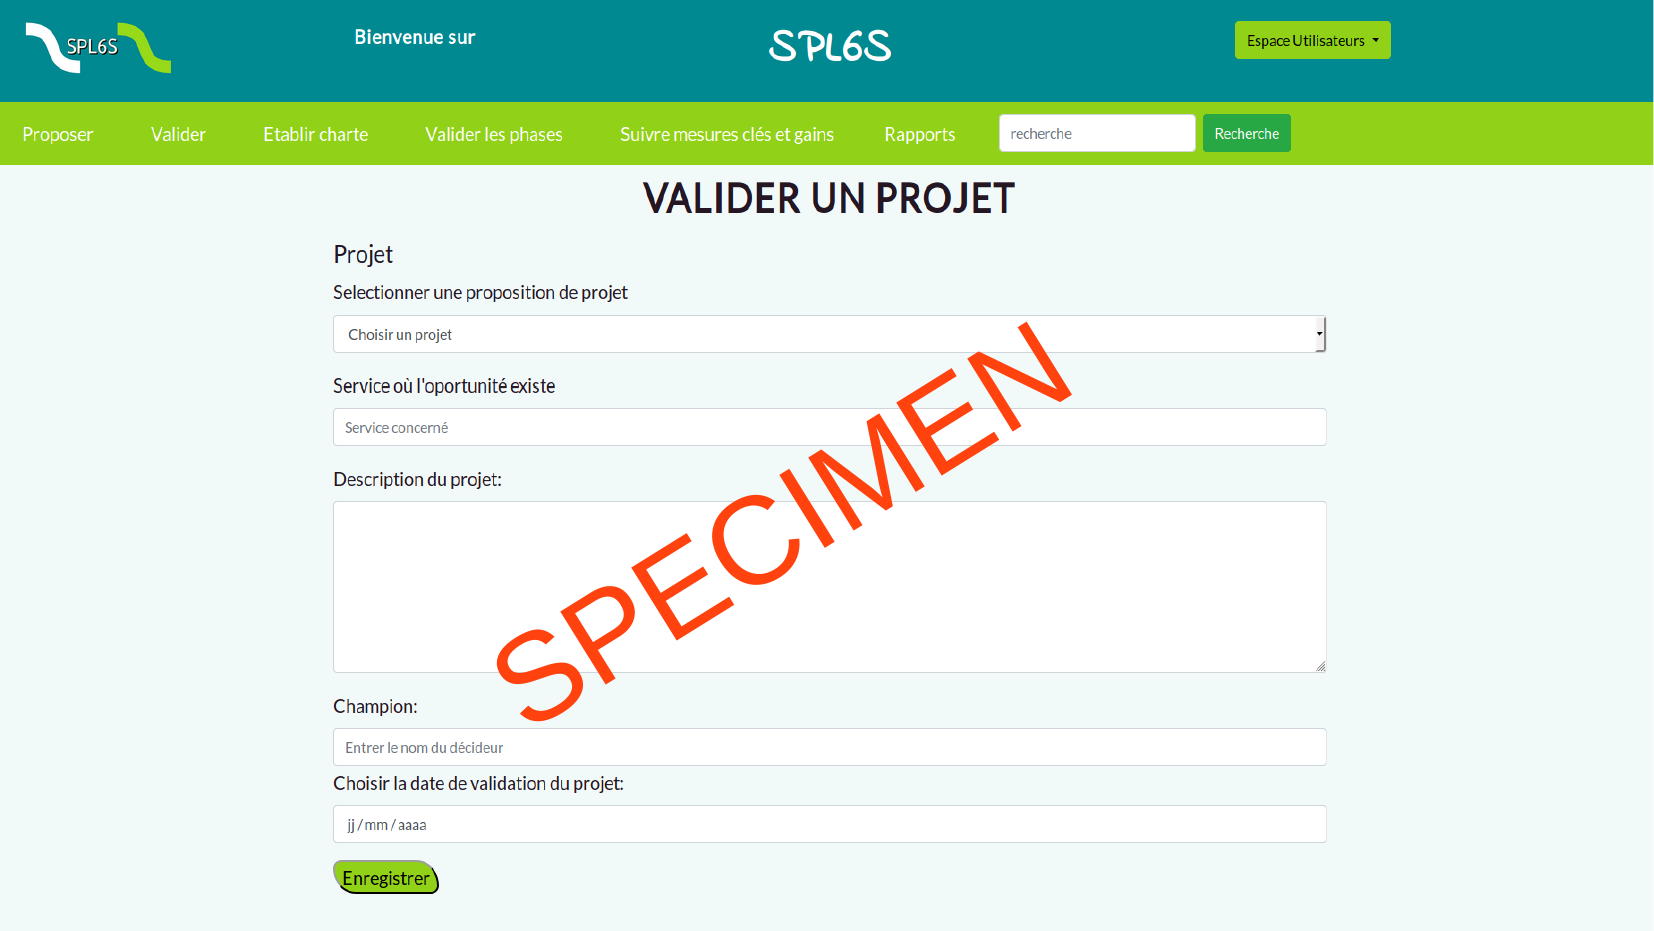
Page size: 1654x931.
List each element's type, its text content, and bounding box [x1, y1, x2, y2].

text_box SPECIMEN [450, 279, 1112, 771]
picture [0, 0, 1654, 931]
